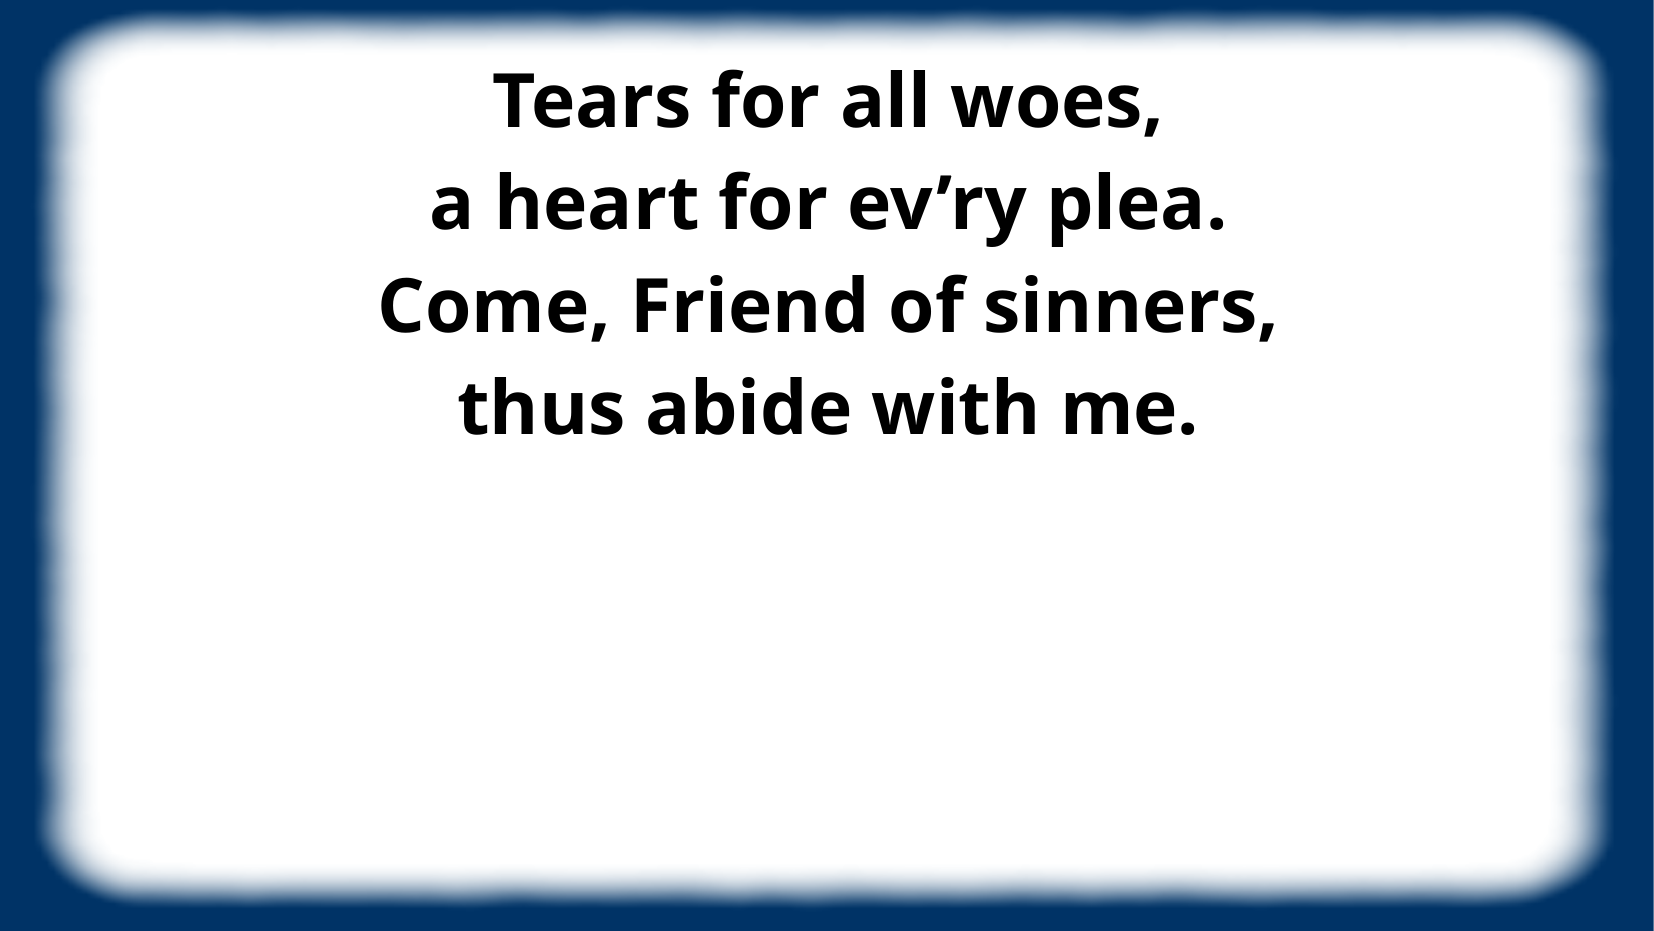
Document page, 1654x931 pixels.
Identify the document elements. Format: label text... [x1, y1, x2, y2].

picture [0, 0, 1654, 931]
text_box Tears for all woes, a heart for ev’ry plea. Come, Friend of sinners, thus abide with me. [78, 39, 1579, 460]
